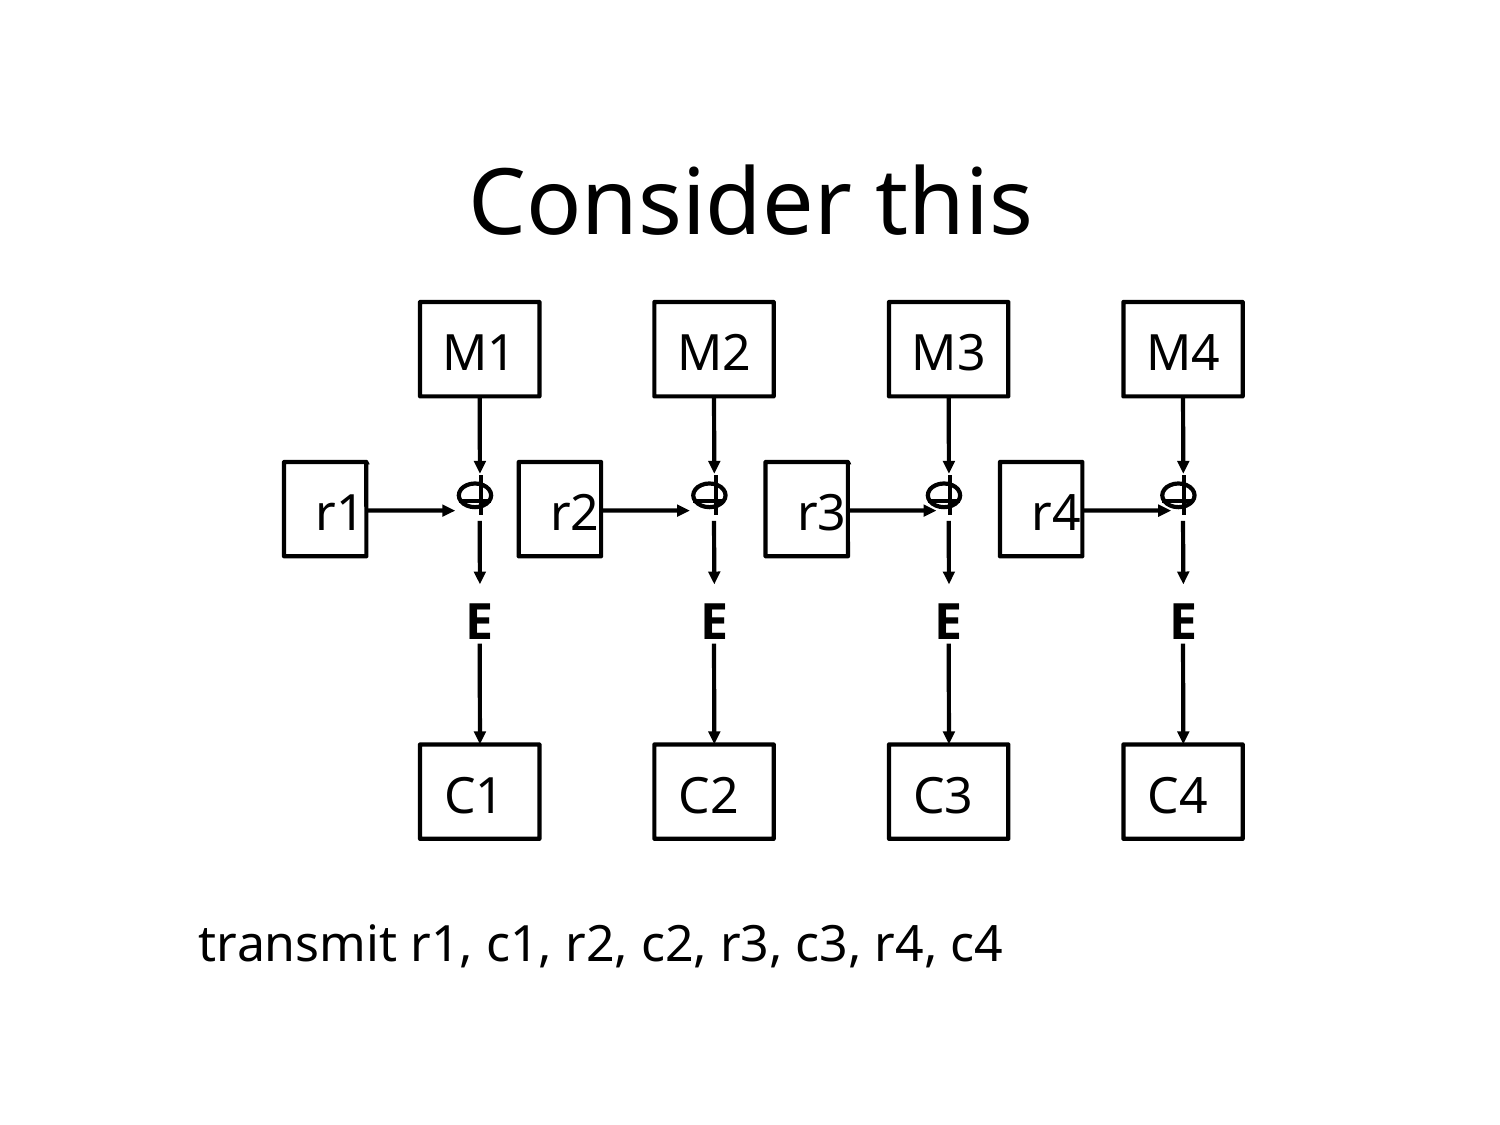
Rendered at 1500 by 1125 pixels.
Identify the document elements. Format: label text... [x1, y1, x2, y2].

text_box r4 [1016, 472, 1097, 548]
text_box M3 [896, 312, 1001, 389]
text_box [654, 744, 774, 839]
text_box [654, 302, 774, 397]
text_box [284, 461, 367, 557]
text_box [889, 302, 1009, 397]
text_box r2 [535, 472, 615, 548]
text_box [999, 461, 1083, 557]
title Consider this [121, 104, 1381, 290]
text_box [1123, 302, 1243, 397]
text_box [518, 461, 602, 557]
text_box r3 [781, 472, 862, 548]
text_box C3 [898, 754, 989, 831]
text_box [420, 744, 540, 839]
text_box E [919, 581, 978, 658]
text_box C2 [663, 754, 755, 831]
text_box [420, 302, 540, 397]
text_box [889, 744, 1009, 839]
text_box M1 [427, 312, 532, 389]
text_box E [685, 581, 744, 658]
text_box [1123, 744, 1243, 839]
text_box E [1154, 581, 1213, 658]
text_box r1 [300, 472, 381, 548]
text_box C4 [1132, 754, 1224, 831]
text_box E [450, 581, 509, 658]
text_box [765, 461, 848, 557]
text_box M2 [662, 312, 767, 389]
text_box C1 [429, 754, 520, 831]
text_box transmit r1, c1, r2, c2, r3, c3, r4, c4 [183, 903, 1146, 980]
text_box M4 [1131, 312, 1236, 389]
